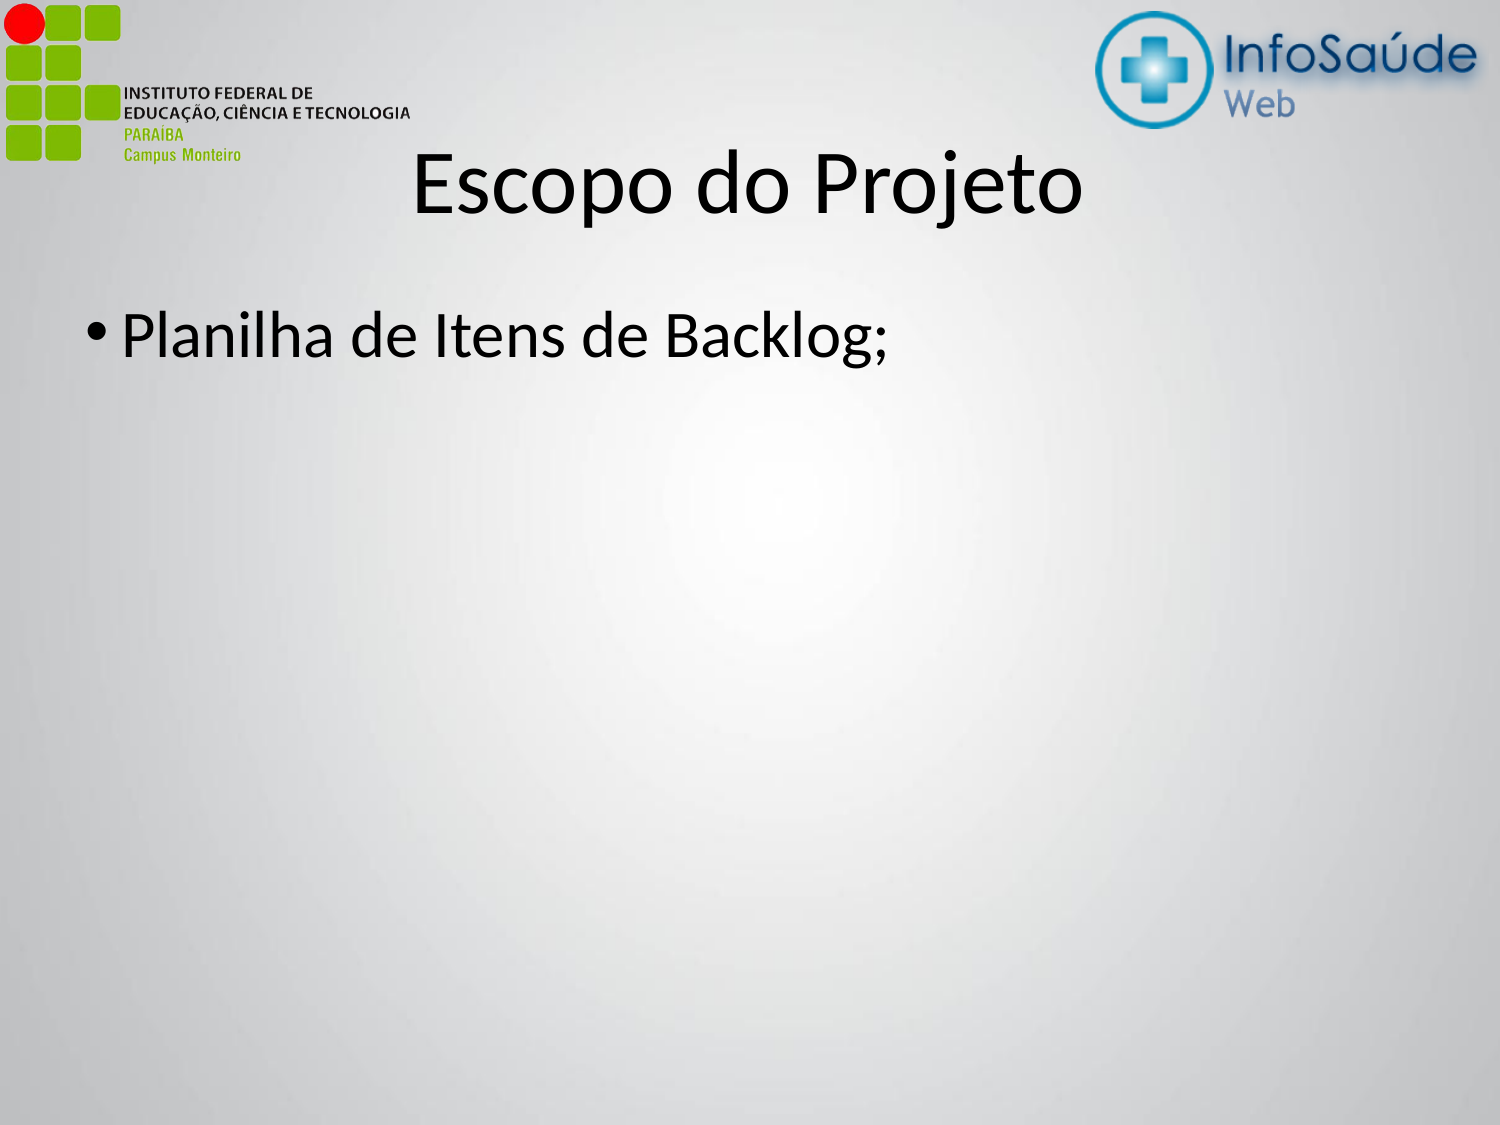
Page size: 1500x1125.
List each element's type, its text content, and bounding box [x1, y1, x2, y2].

text_box Escopo do Projeto [73, 60, 1423, 248]
text_box Planilha de Itens de Backlog; [70, 283, 1421, 1026]
picture [0, 0, 1500, 1125]
